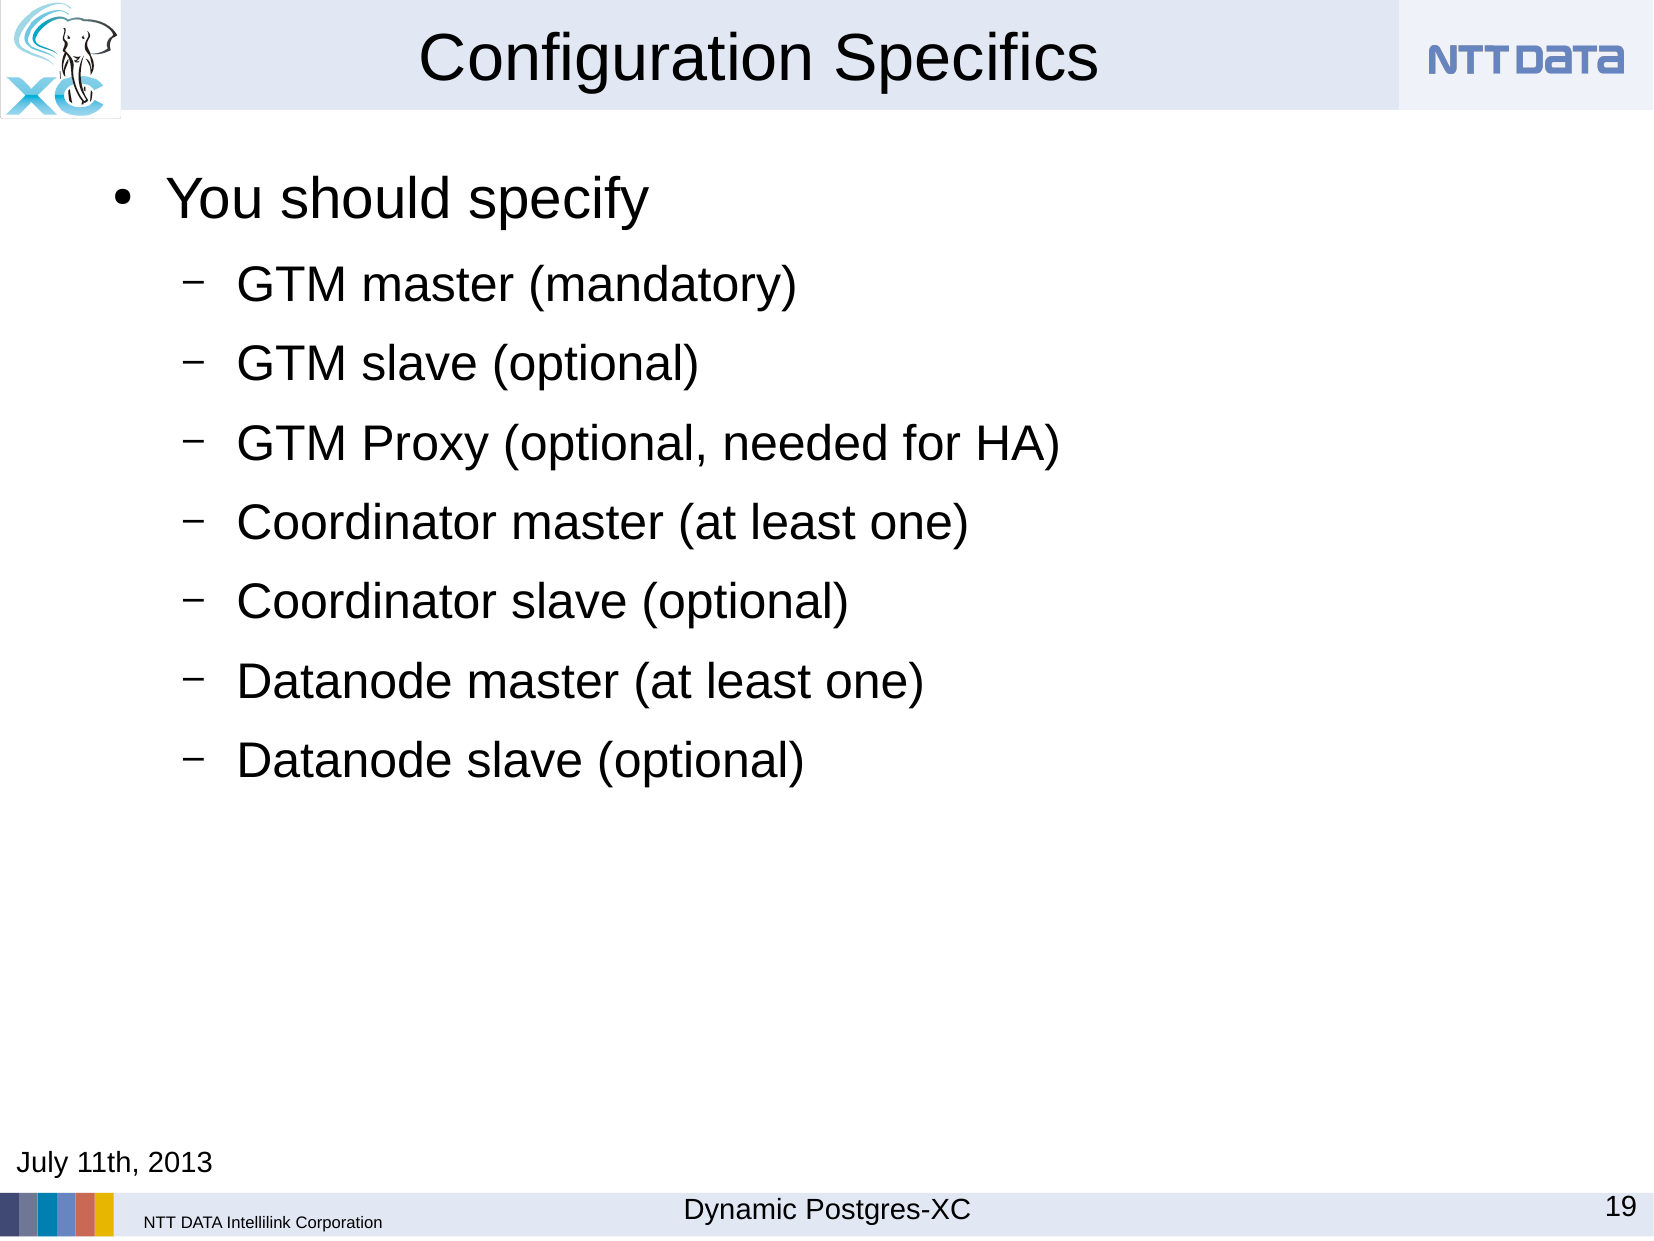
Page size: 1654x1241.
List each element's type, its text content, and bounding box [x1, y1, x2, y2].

picture [0, 0, 121, 119]
picture [1429, 45, 1624, 74]
title Configuration Specifics [120, 3, 1399, 110]
list You should specify GTM master (mandatory) GTM slave (optional) GTM Proxy (optional, needed for HA) Coordinator master (at least one) Coordinator slave (optional) Datanode master (at least one) Datanode slave (optional) [94, 165, 1583, 1052]
